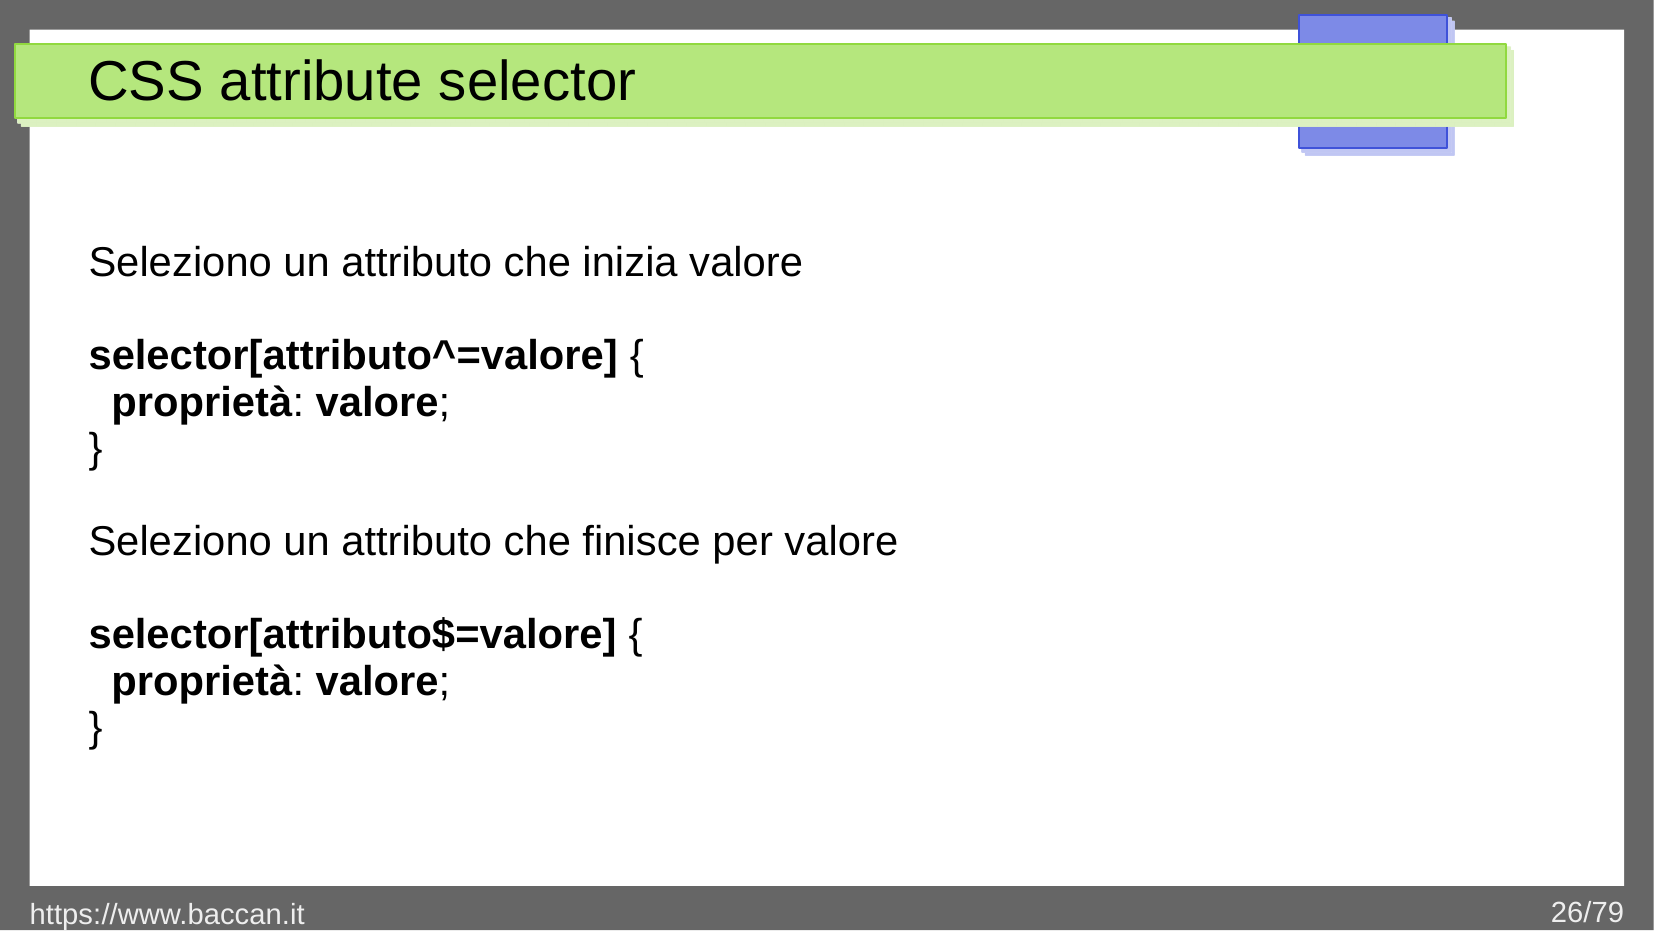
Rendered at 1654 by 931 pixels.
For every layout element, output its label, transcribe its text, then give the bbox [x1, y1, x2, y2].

text_box Seleziono un attributo che inizia valore selector[attributo^=valore] { proprietà: valore; } Seleziono un attributo che finisce per valore selector[attributo$=valore] { proprietà: valore; } [88, 169, 1565, 820]
title CSS attribute selector [88, 44, 1506, 119]
